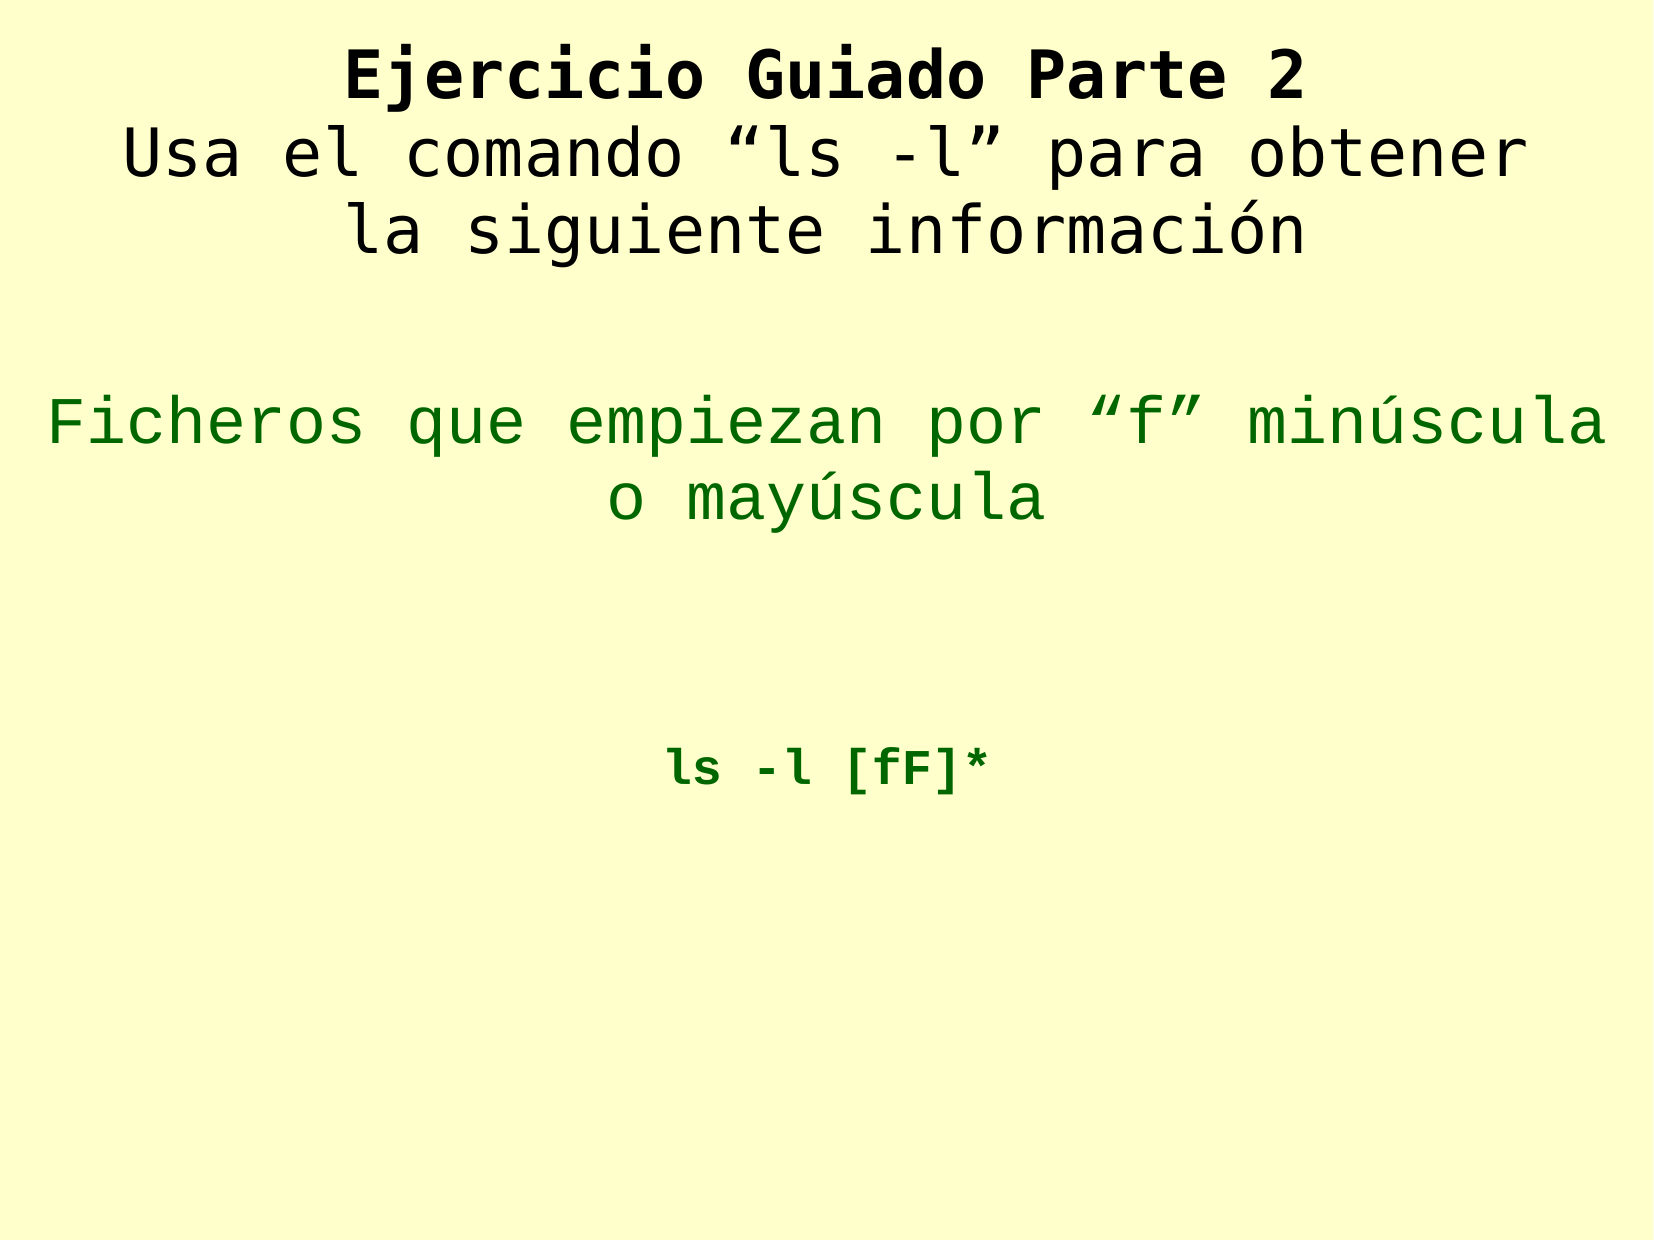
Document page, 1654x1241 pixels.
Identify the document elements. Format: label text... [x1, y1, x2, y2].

text_box ls -l [fF]* [0, 735, 1654, 857]
title Ejercicio Guiado Parte 2 Usa el comando “ls -l” para obtener la siguiente información [82, 36, 1571, 270]
text_box Ficheros que empiezan por “f” minúscula o mayúscula [0, 381, 1654, 547]
